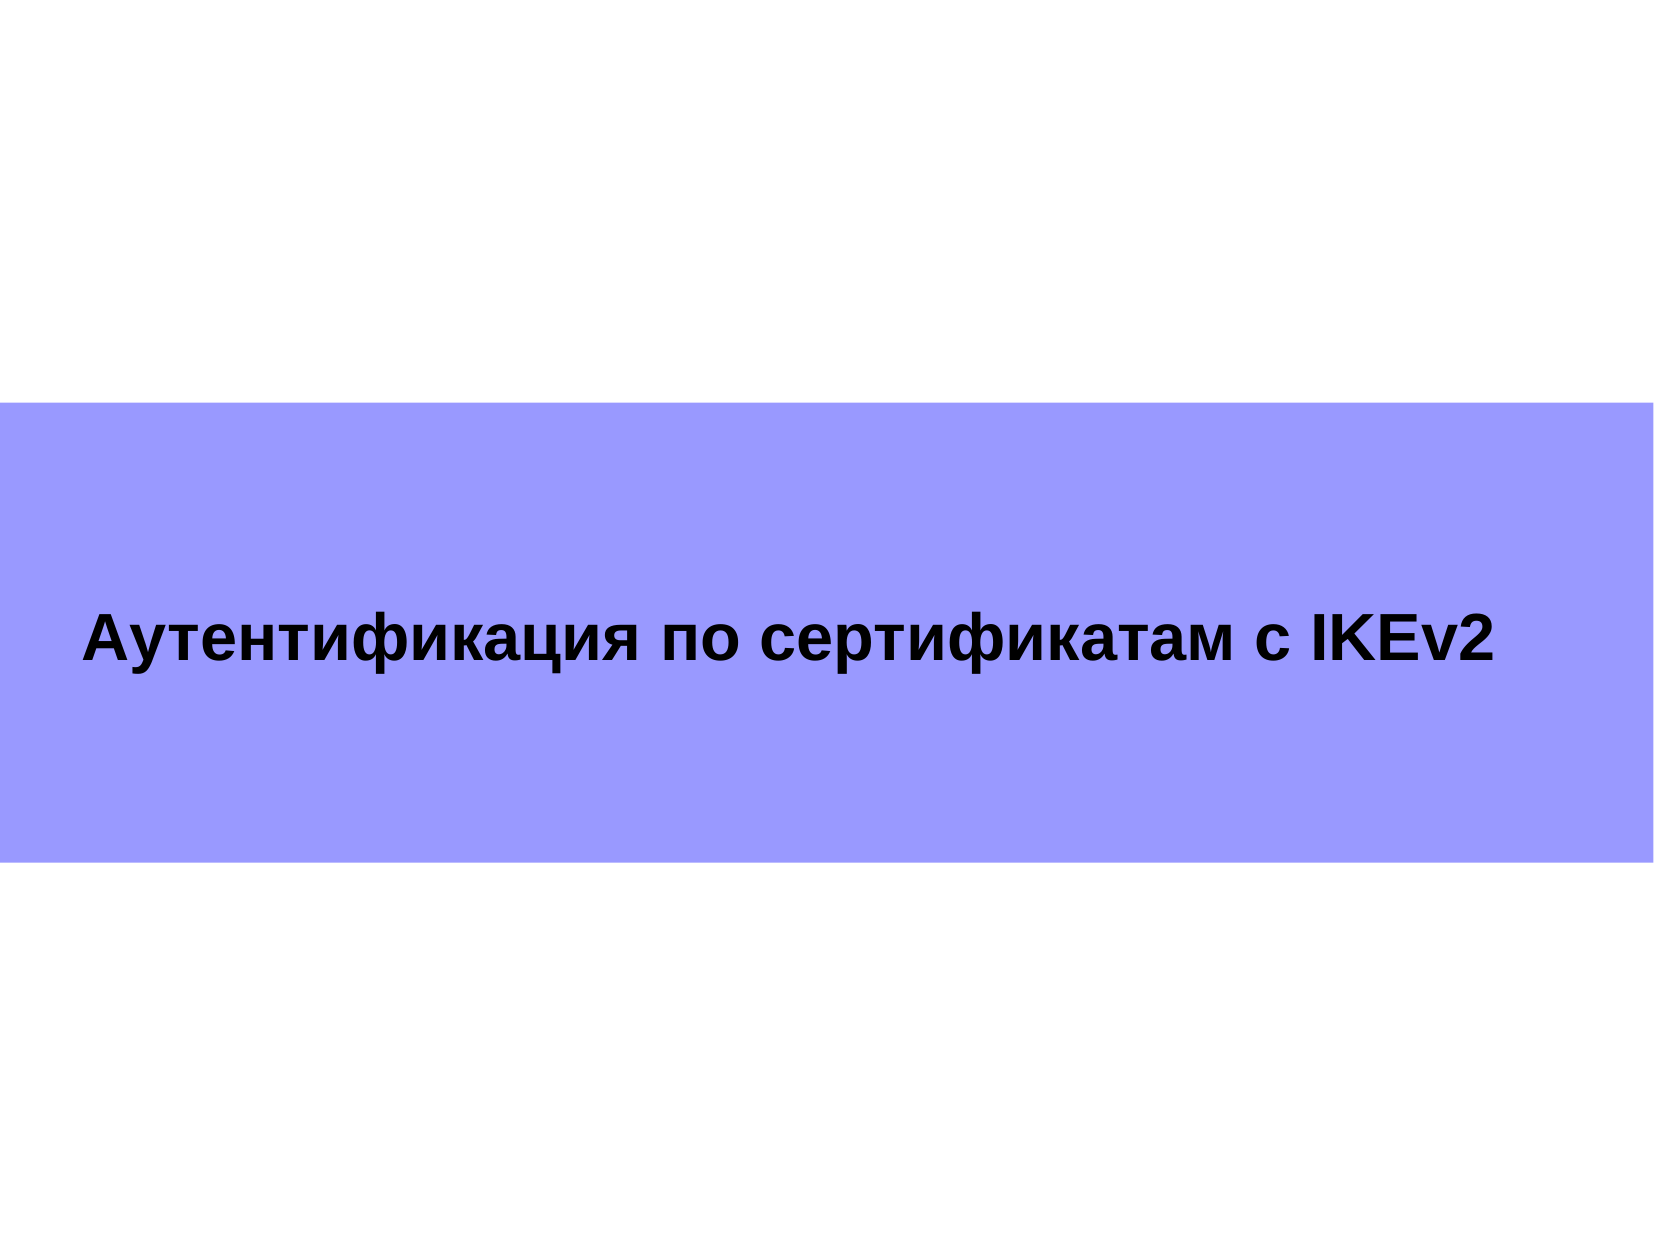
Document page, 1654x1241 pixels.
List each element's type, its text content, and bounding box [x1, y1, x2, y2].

text_box Аутентификация по сертификатам с IKEv2 [67, 595, 1530, 772]
